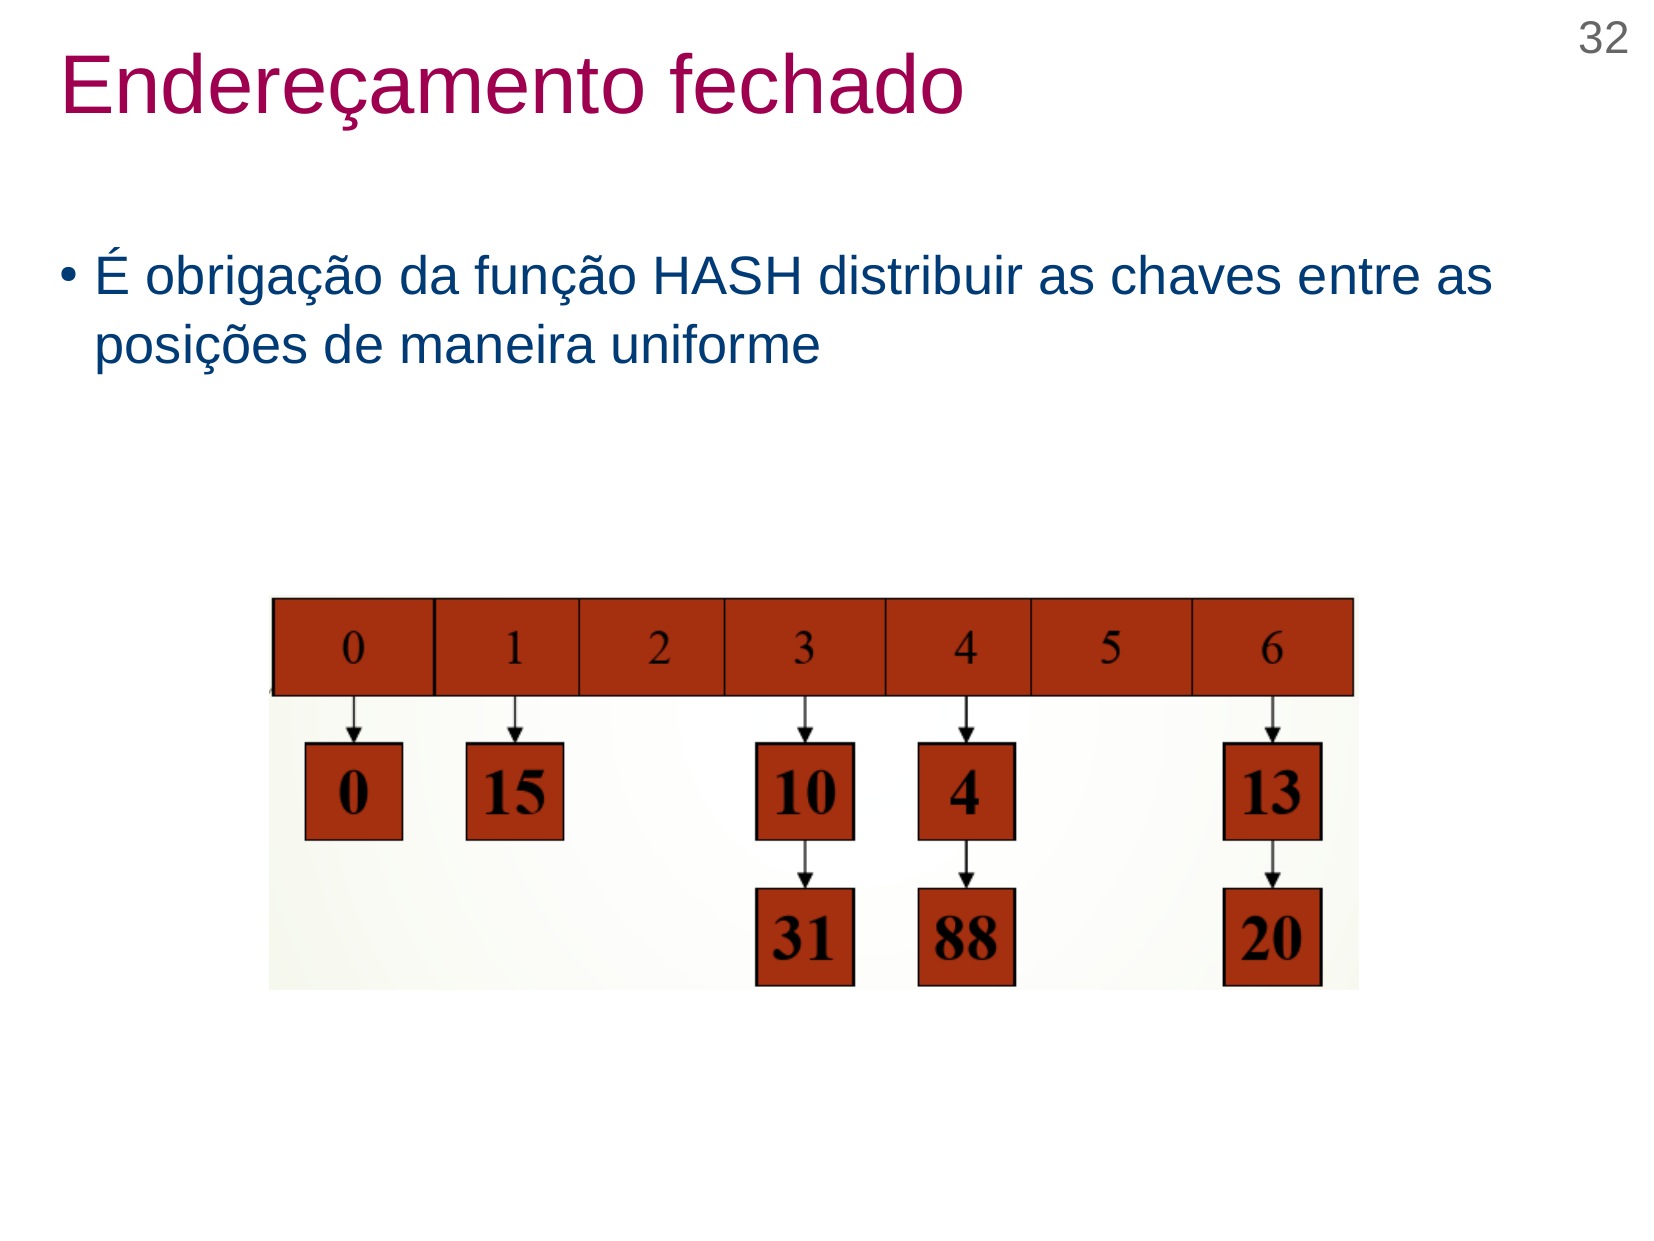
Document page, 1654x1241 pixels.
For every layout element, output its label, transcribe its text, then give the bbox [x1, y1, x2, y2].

title Endereçamento fechado [59, 29, 1595, 148]
picture [269, 595, 1359, 990]
list É obrigação da função HASH distribuir as chaves entre as posições de maneira uniforme [59, 236, 1595, 1211]
